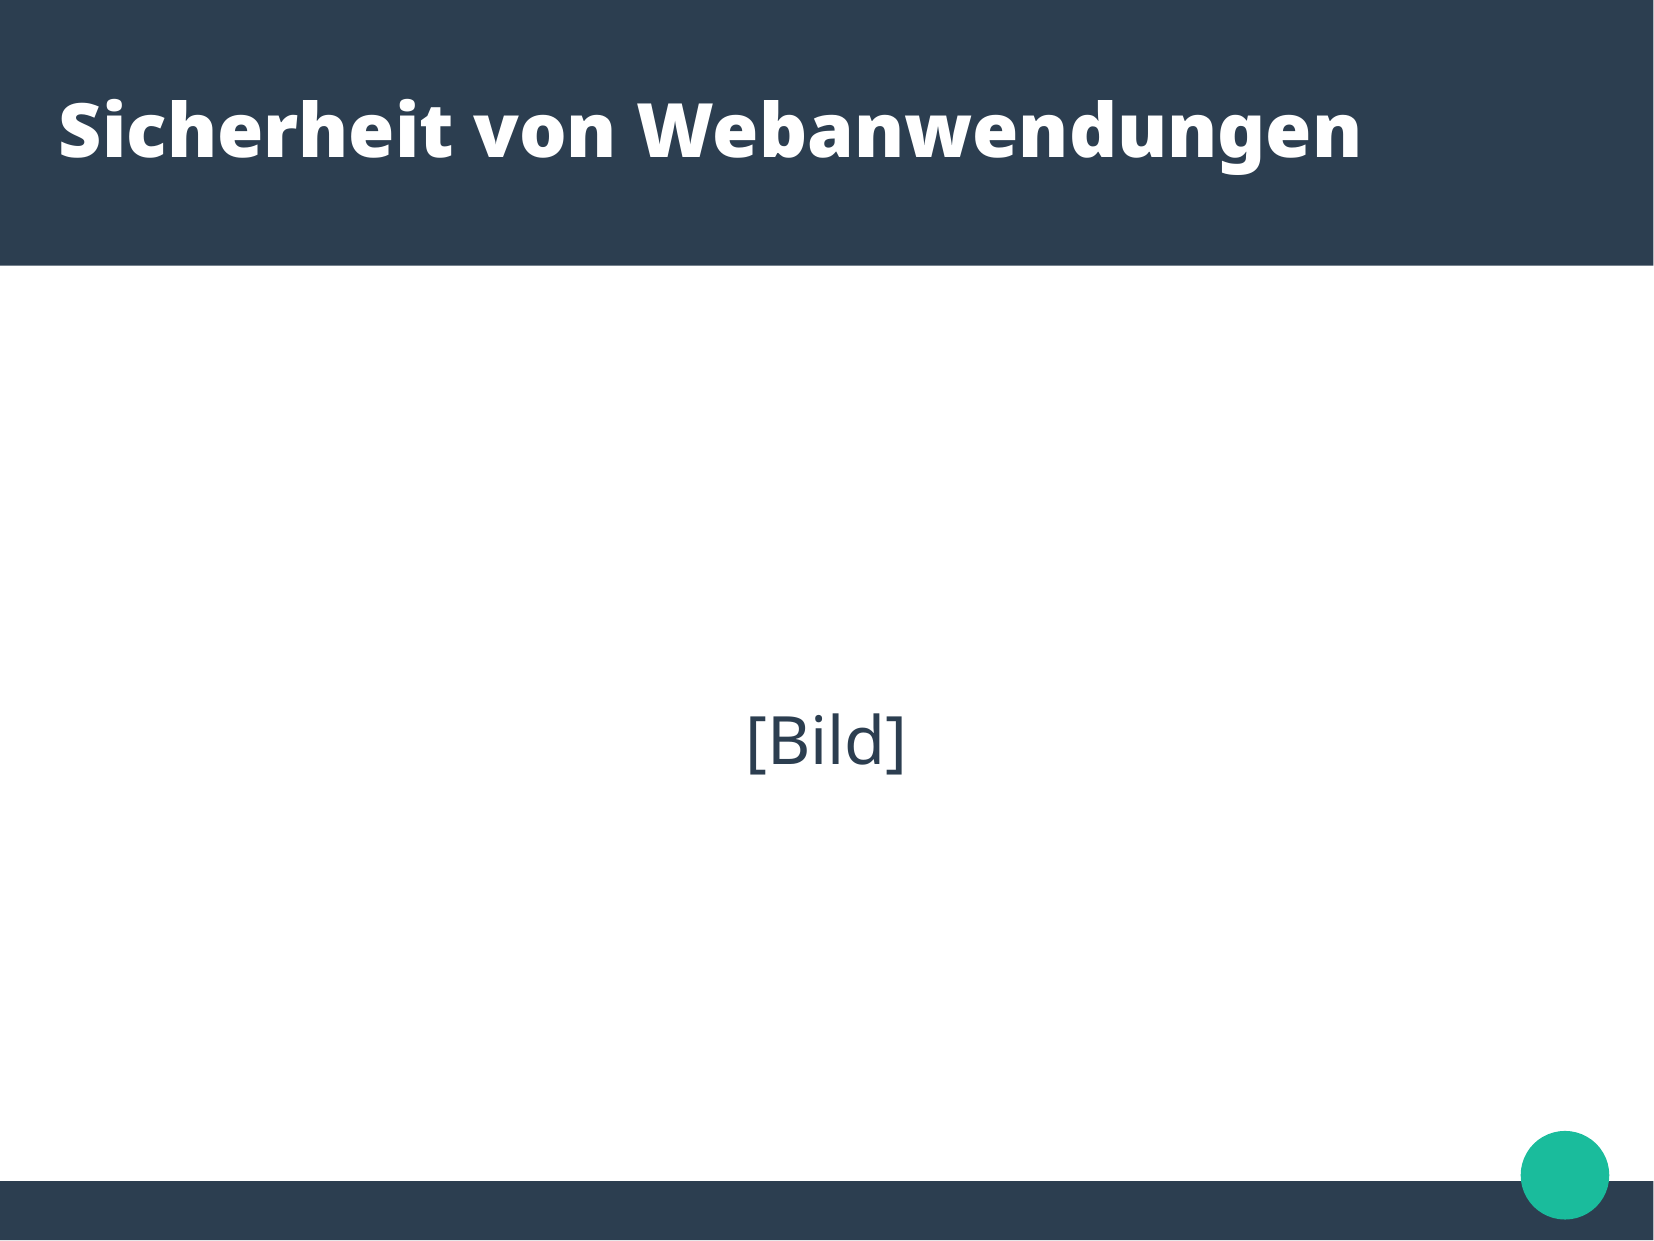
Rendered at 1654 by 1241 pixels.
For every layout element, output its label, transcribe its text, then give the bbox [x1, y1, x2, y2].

subtitle [Bild] [59, 324, 1595, 1152]
title Sicherheit von Webanwendungen [59, 49, 1595, 207]
